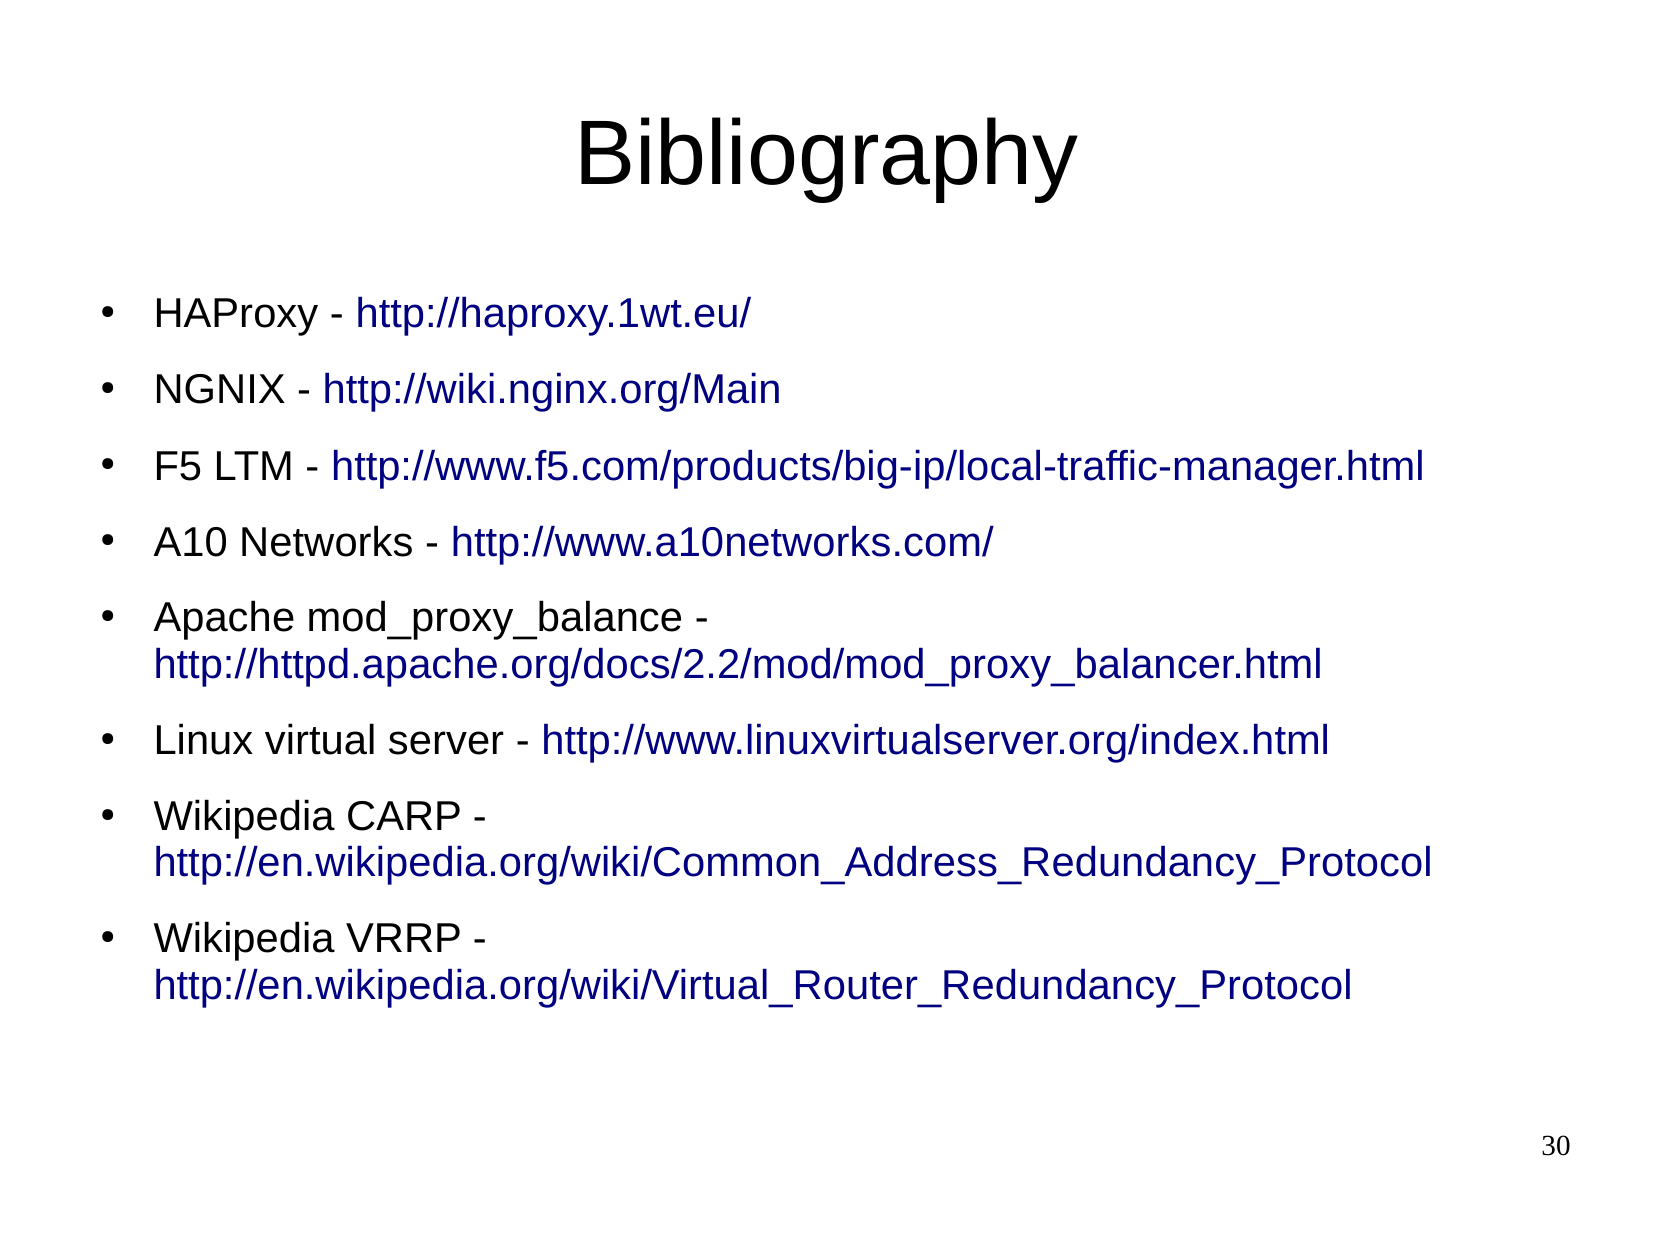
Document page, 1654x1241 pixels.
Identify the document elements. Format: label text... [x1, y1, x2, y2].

list HAProxy - http://haproxy.1wt.eu/ NGNIX - http://wiki.nginx.org/Main F5 LTM - http://www.f5.com/products/big-ip/local-traffic-manager.html A10 Networks - http://www.a10networks.com/ Apache mod_proxy_balance - http://httpd.apache.org/docs/2.2/mod/mod_proxy_balancer.html Linux virtual server - http://www.linuxvirtualserver.org/index.html Wikipedia CARP - http://en.wikipedia.org/wiki/Common_Address_Redundancy_Protocol Wikipedia VRRP - http://en.wikipedia.org/wiki/Virtual_Router_Redundancy_Protocol [82, 290, 1571, 1109]
title Bibliography [82, 49, 1571, 257]
